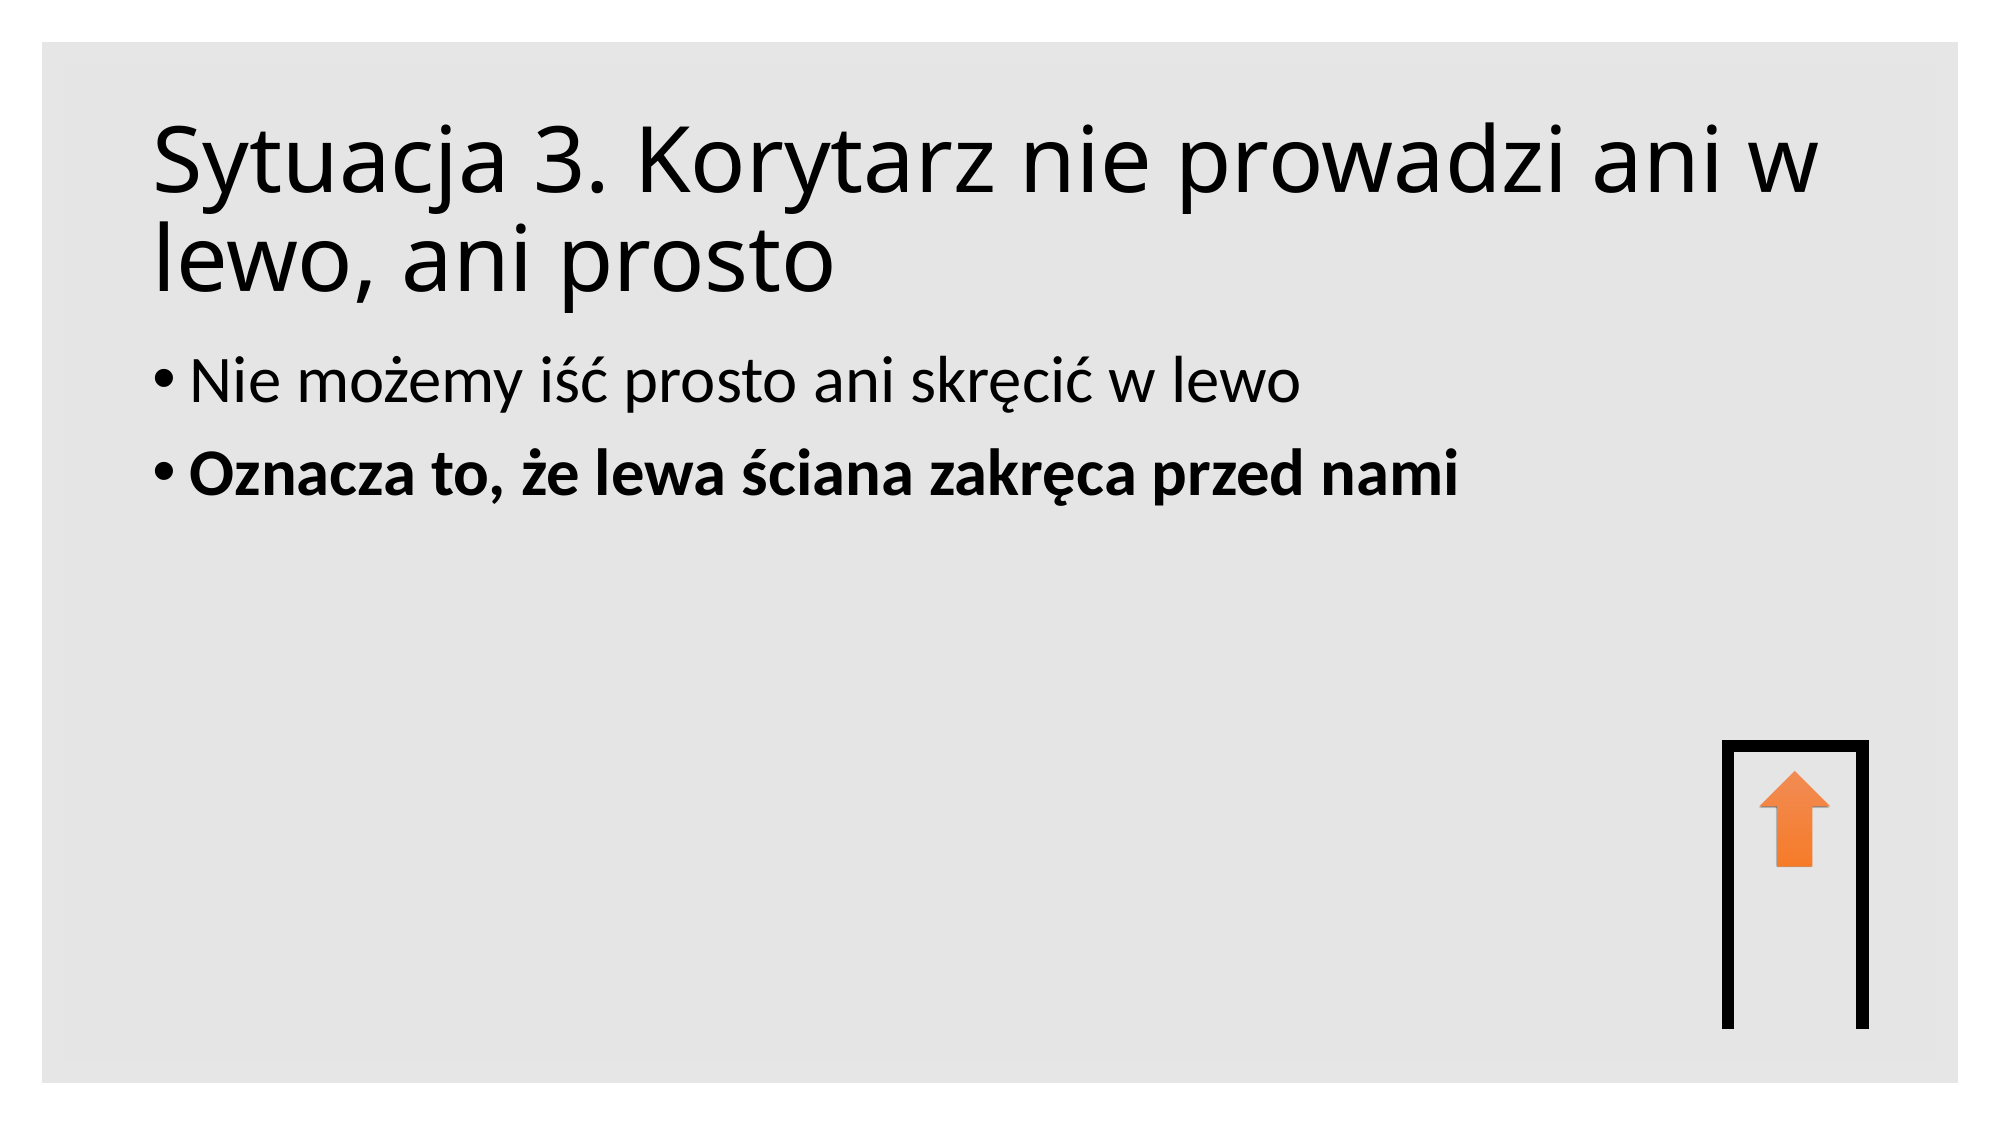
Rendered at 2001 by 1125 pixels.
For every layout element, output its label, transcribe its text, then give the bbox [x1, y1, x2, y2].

title Sytuacja 3. Korytarz nie prowadzi ani w lewo, ani prosto [137, 103, 1863, 322]
list Nie możemy iść prosto ani skręcić w lewo Oznacza to, że lewa ściana zakręca przed nami [137, 337, 1882, 973]
text_box [53, 53, 1947, 1073]
list Nie możemy iść prosto ani skręcić w lewo Oznacza to, że lewa ściana zakręca przed nami [1734, 752, 1856, 973]
